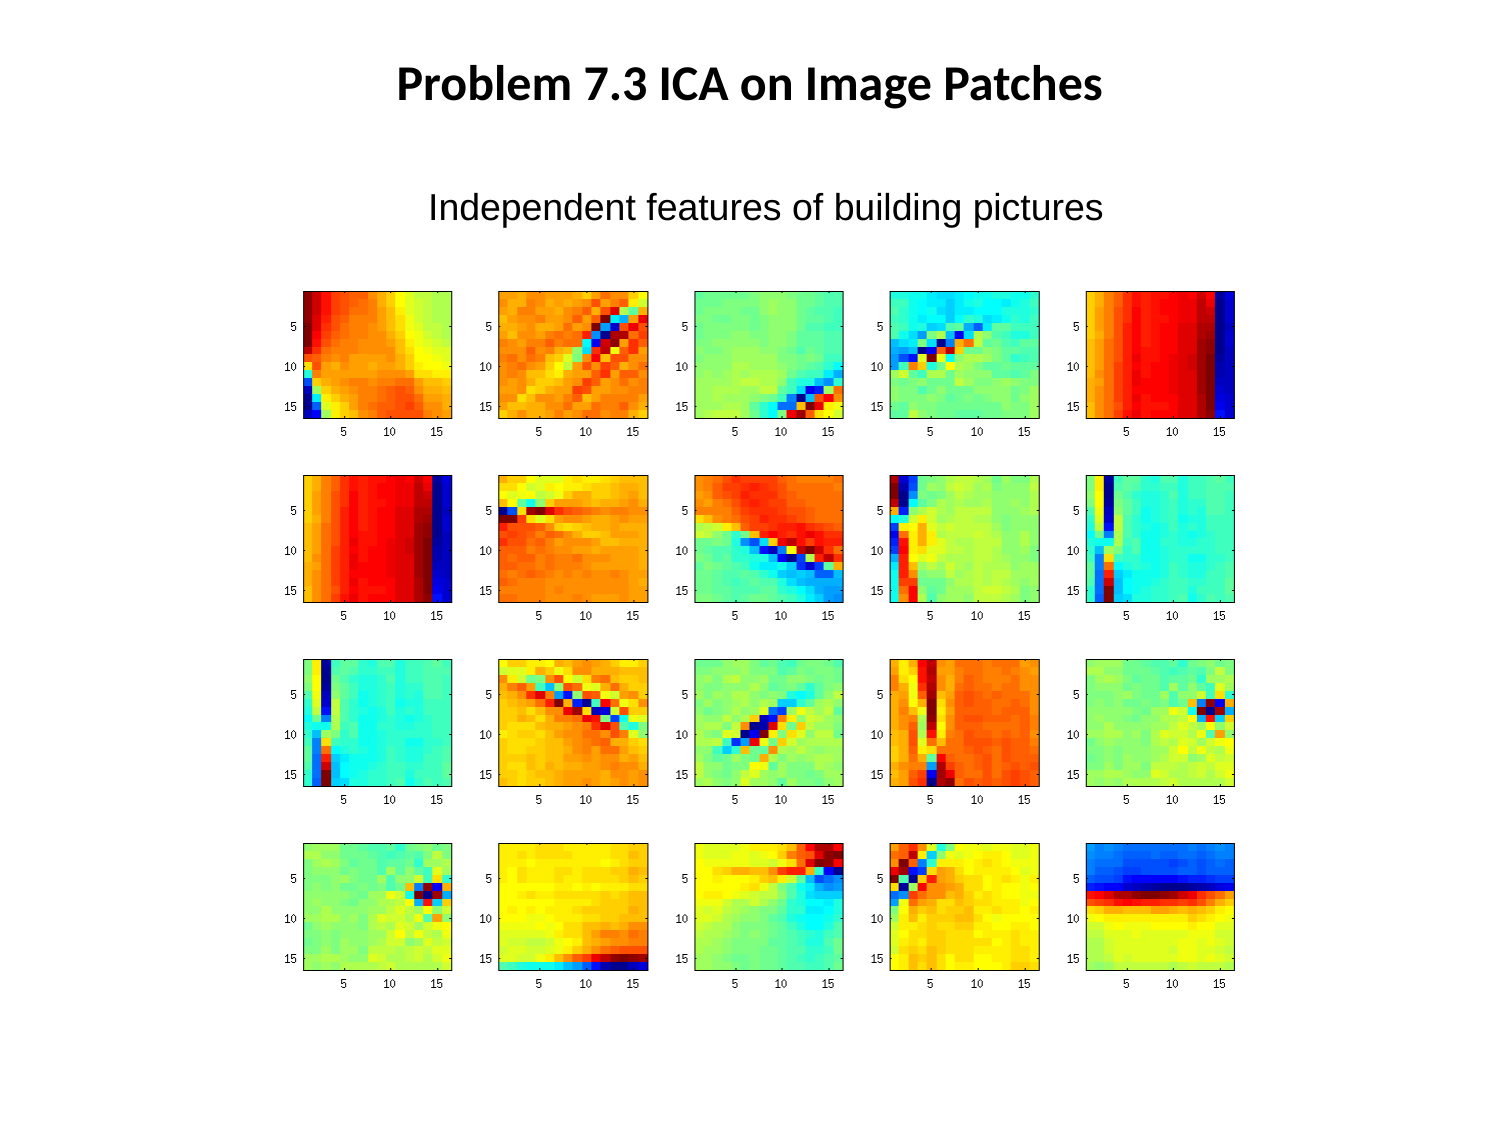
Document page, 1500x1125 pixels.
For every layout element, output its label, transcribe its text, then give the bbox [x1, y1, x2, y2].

picture [147, 163, 1348, 1063]
text_box Independent features of building pictures [413, 179, 1119, 237]
text_box Problem 7.3 ICA on Image Patches [0, 42, 1500, 118]
